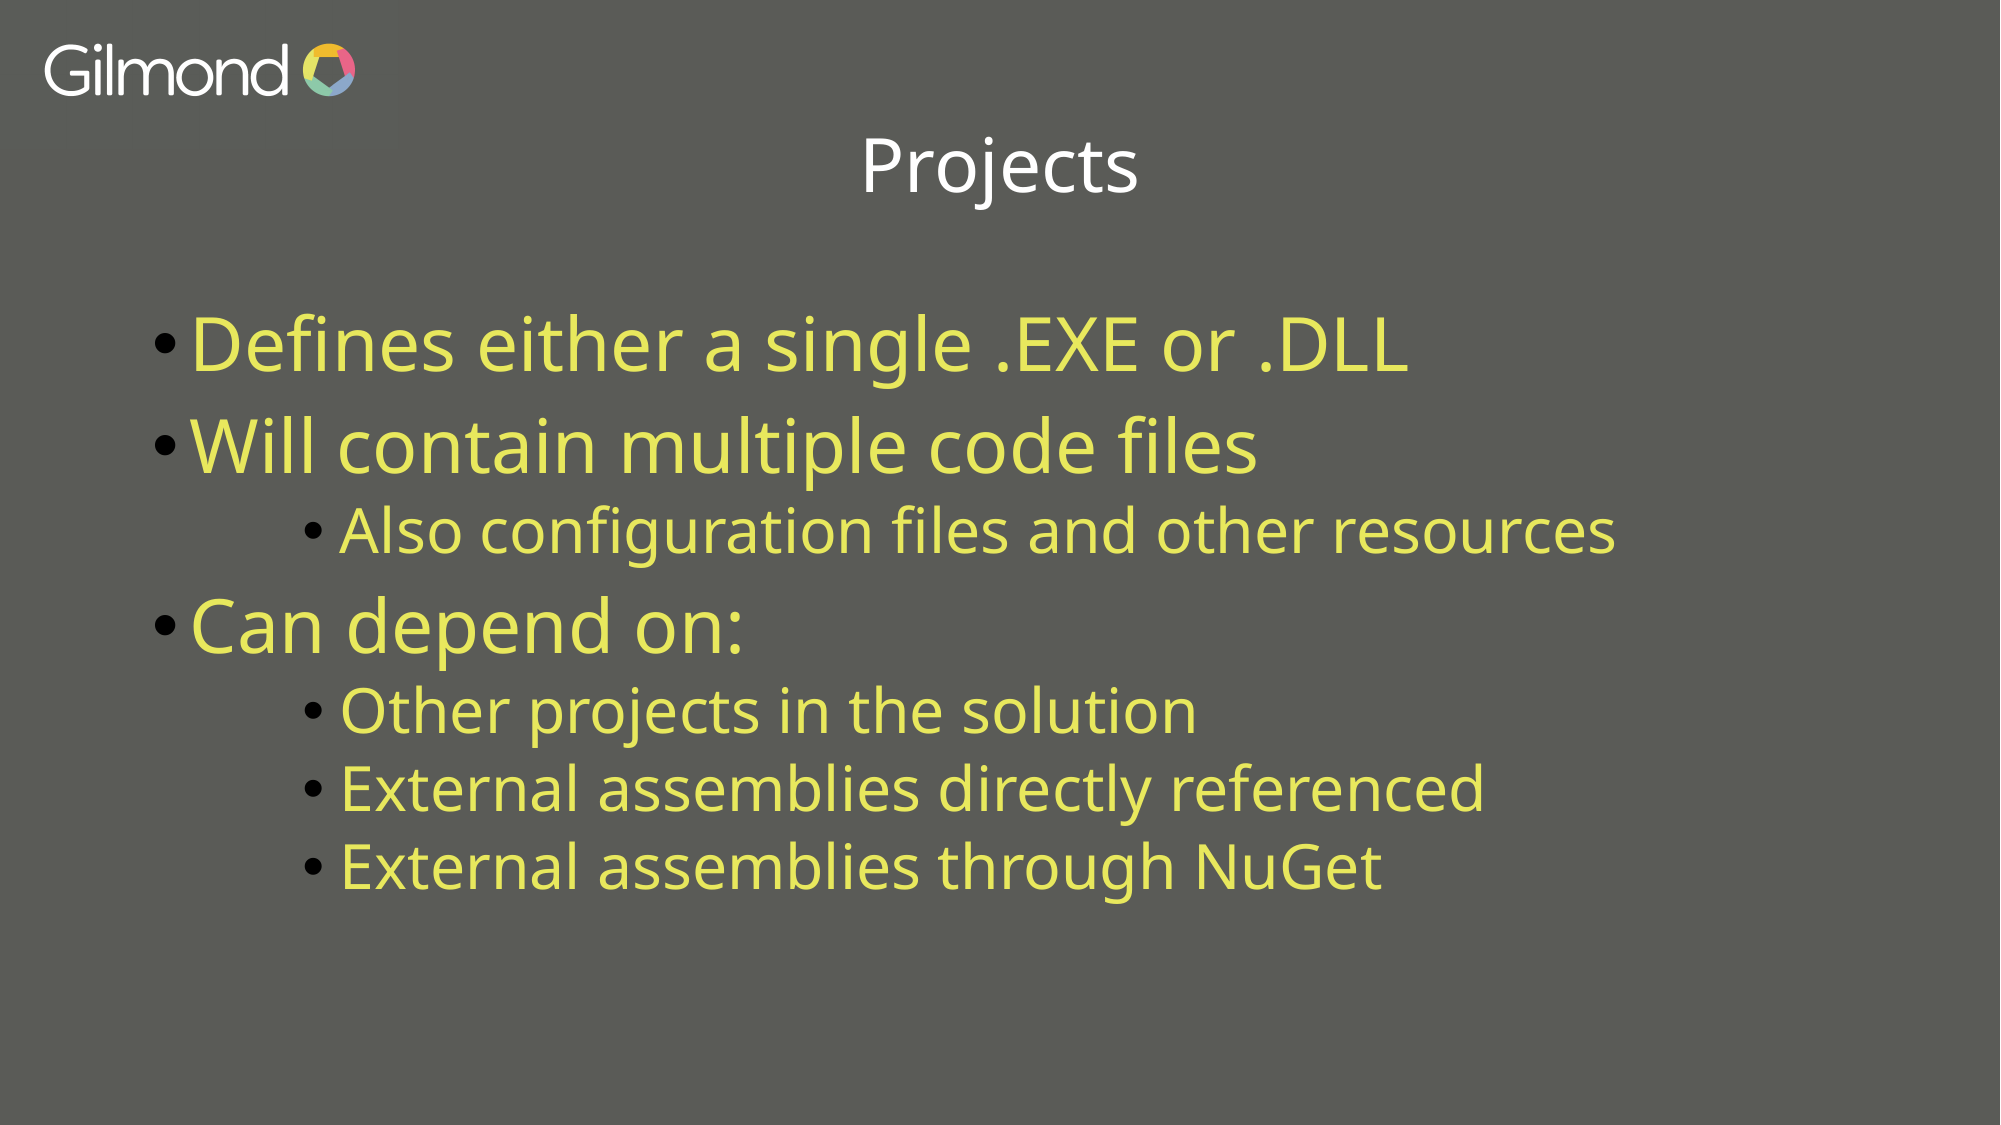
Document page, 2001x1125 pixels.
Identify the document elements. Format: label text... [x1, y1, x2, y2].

title Projects [137, 59, 1863, 278]
list Defines either a single .EXE or .DLL Will contain multiple code files Also configuration files and other resources Can depend on: Other projects in the solution External assemblies directly referenced External assemblies through NuGet [137, 299, 1863, 1014]
picture [0, 0, 399, 149]
